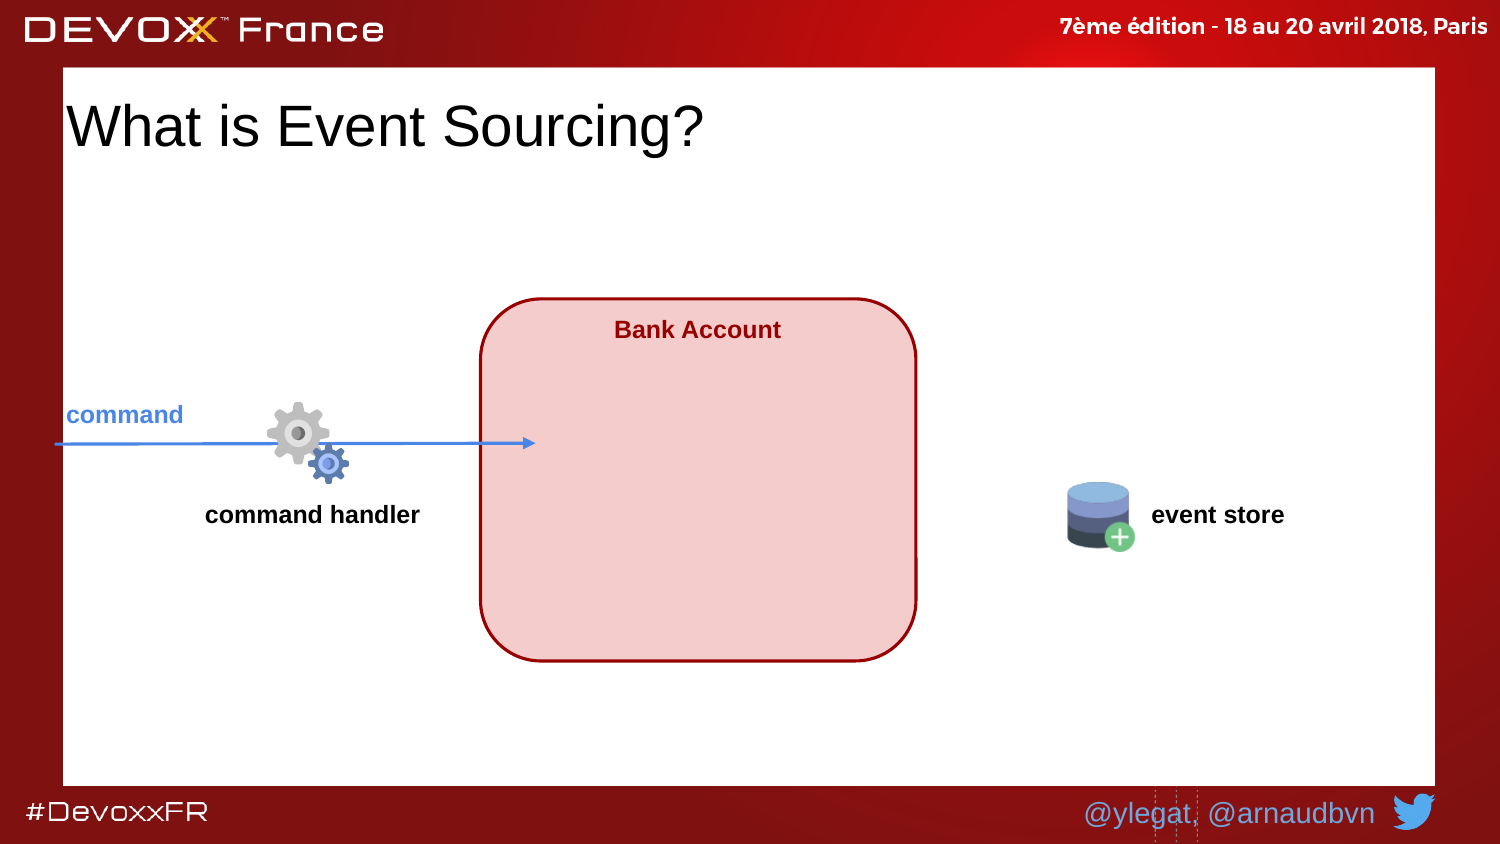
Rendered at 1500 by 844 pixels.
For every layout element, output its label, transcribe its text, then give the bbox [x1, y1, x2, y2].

text_box command handler [190, 483, 457, 560]
text_box command [51, 383, 211, 460]
text_box [480, 298, 916, 662]
picture [0, 0, 1500, 844]
text_box @ylegat, @arnaudbvn [1068, 779, 1399, 844]
text_box event store [1136, 483, 1322, 560]
title What is Event Sourcing? [51, 72, 1449, 167]
text_box Bank Account [599, 298, 809, 354]
